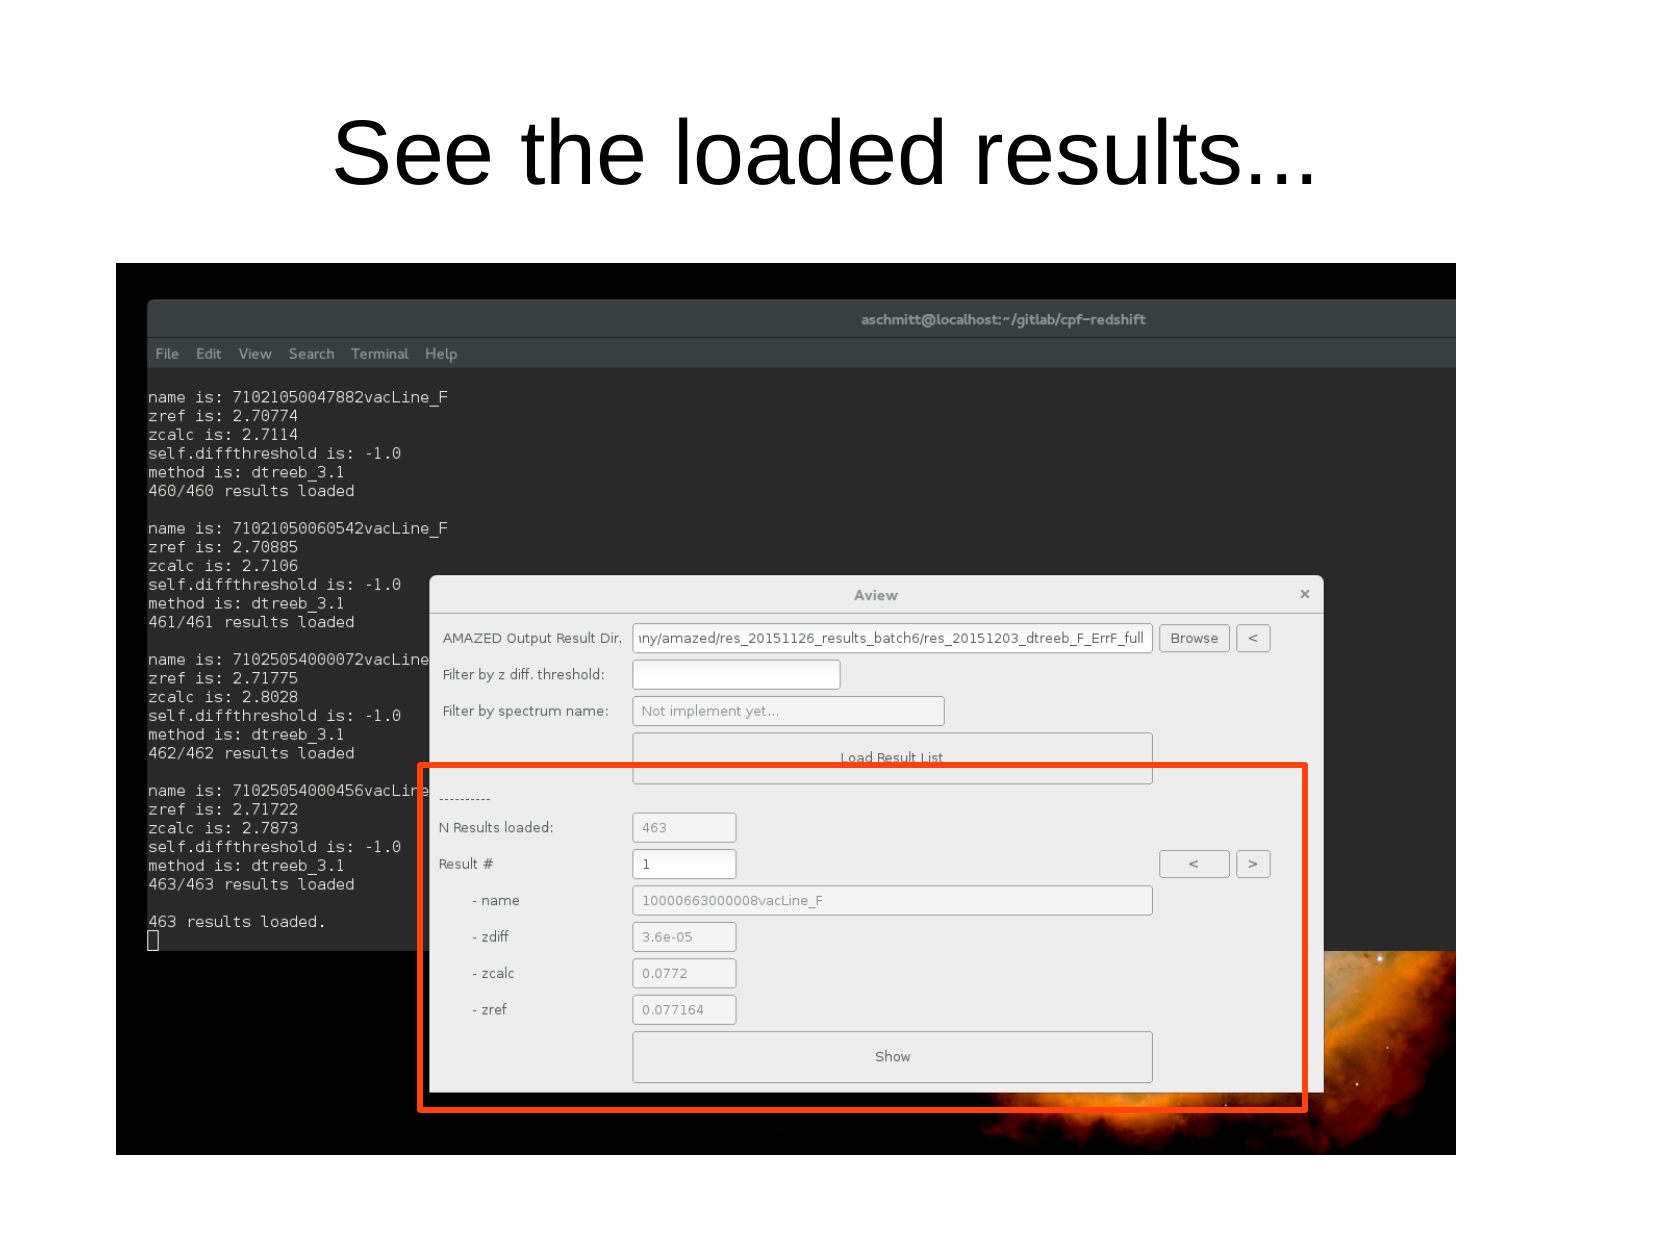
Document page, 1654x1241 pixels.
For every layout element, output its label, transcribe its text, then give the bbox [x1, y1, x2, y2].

picture [116, 263, 1456, 1156]
title See the loaded results... [82, 49, 1571, 257]
